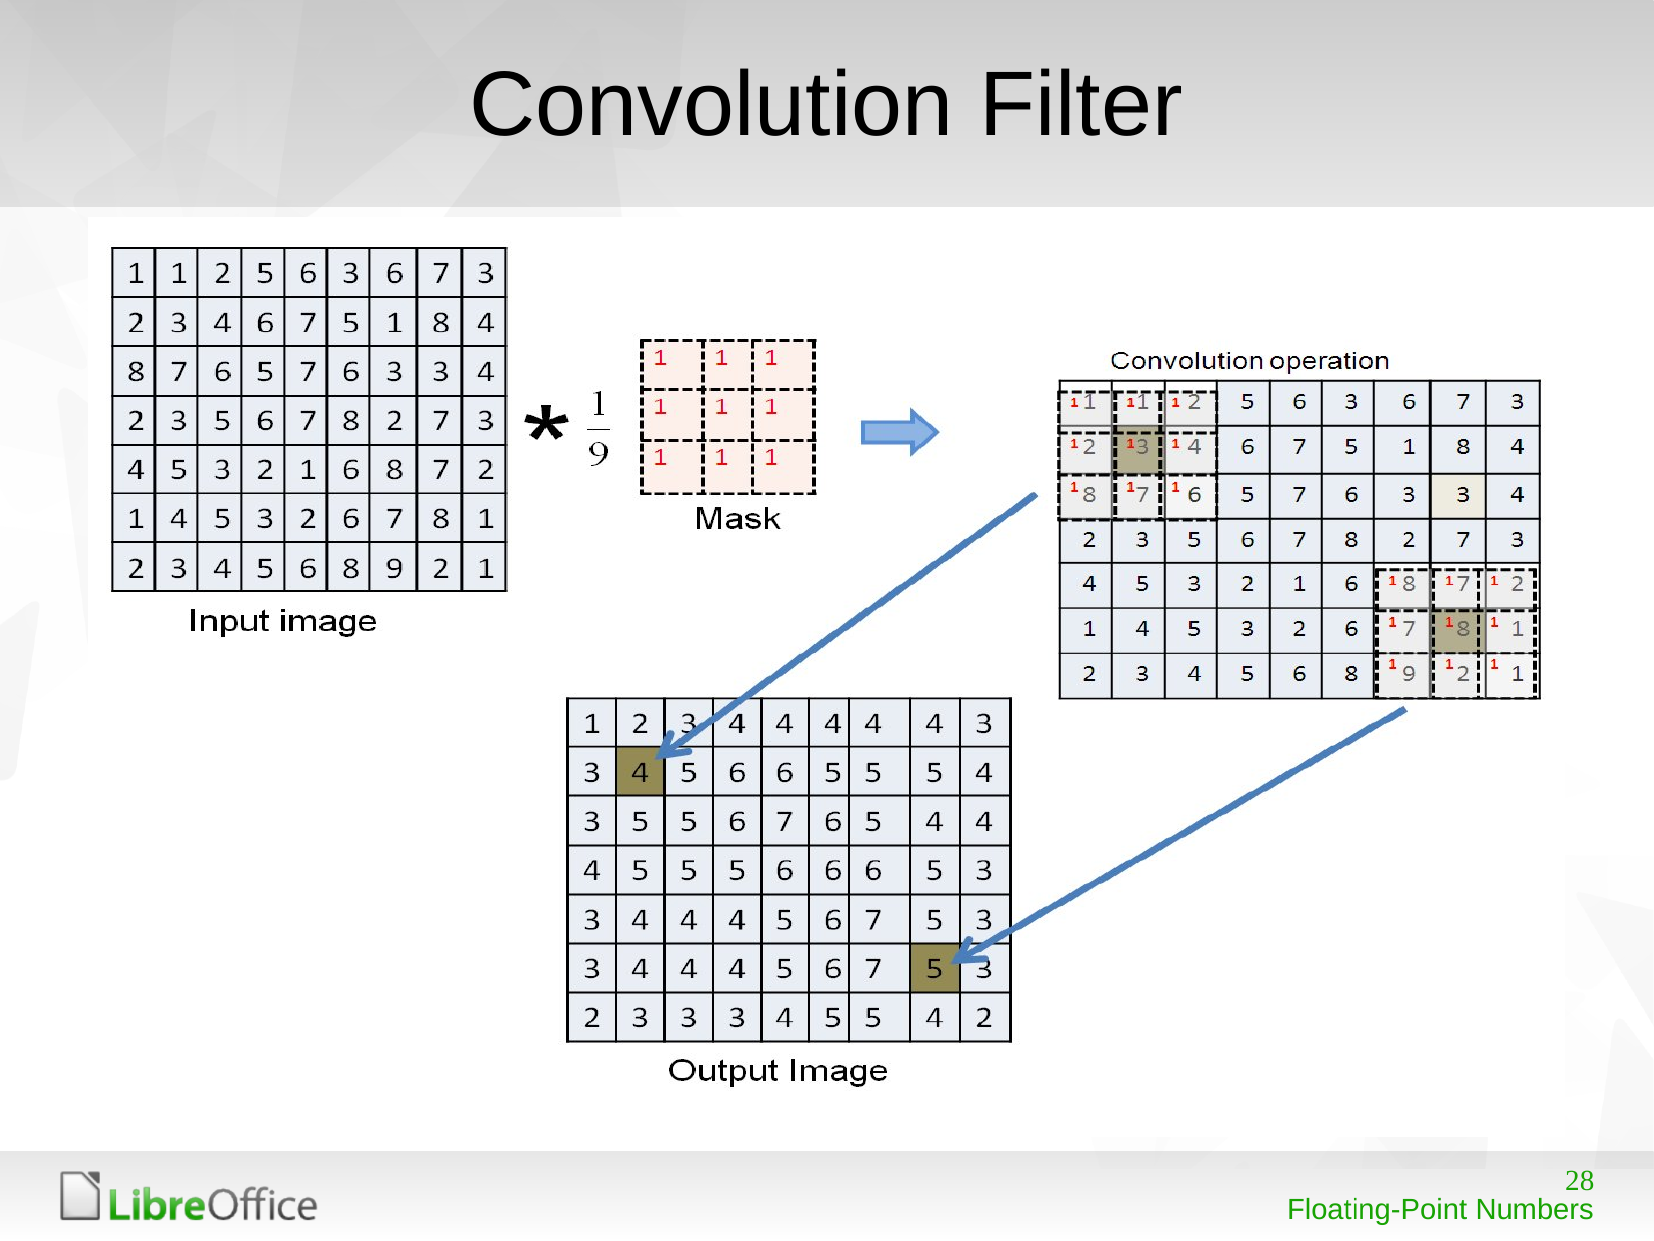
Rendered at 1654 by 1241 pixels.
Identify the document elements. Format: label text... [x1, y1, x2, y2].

picture [0, 0, 1654, 1169]
picture [41, 1152, 337, 1240]
title Convolution Filter [59, 29, 1595, 178]
